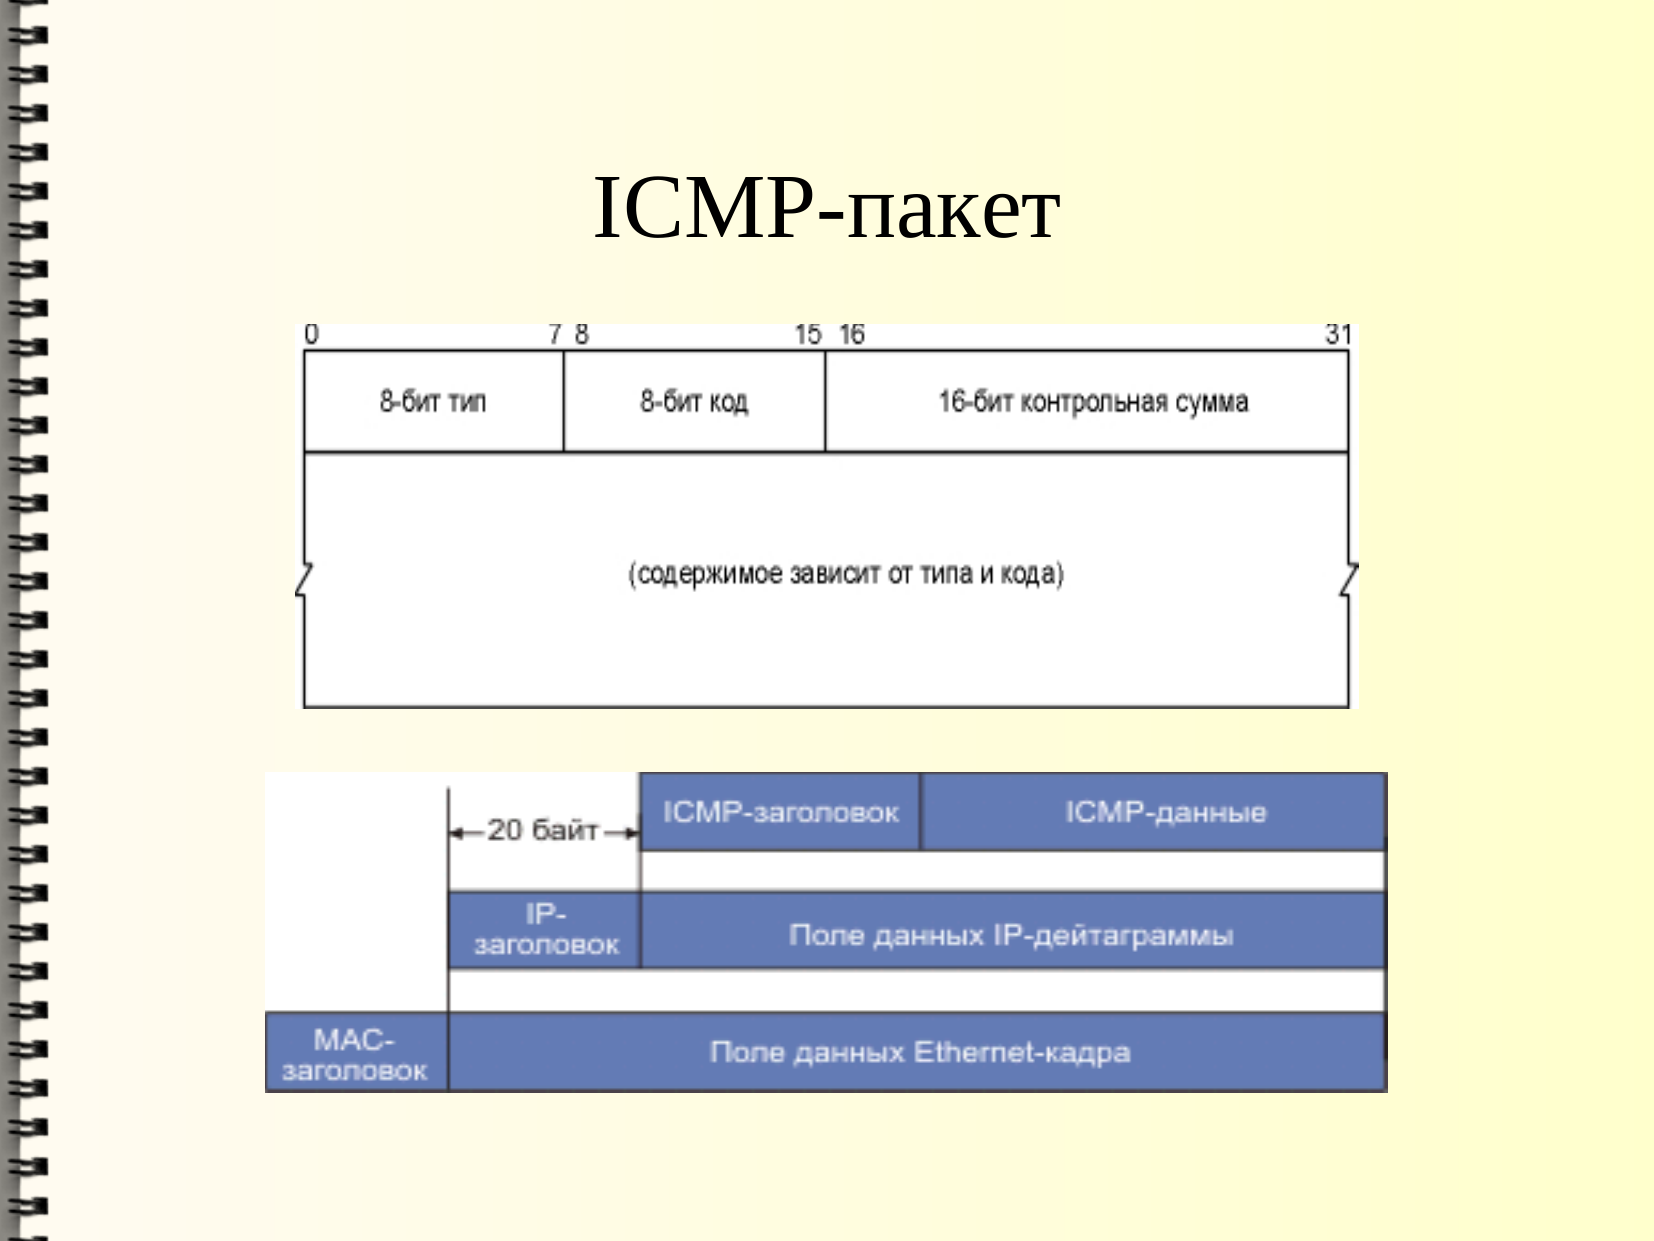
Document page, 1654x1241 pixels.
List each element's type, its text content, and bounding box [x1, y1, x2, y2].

picture [295, 324, 1359, 709]
picture [265, 772, 1388, 1093]
title ICMP-пакет [121, 102, 1534, 311]
picture [0, 0, 1654, 1241]
